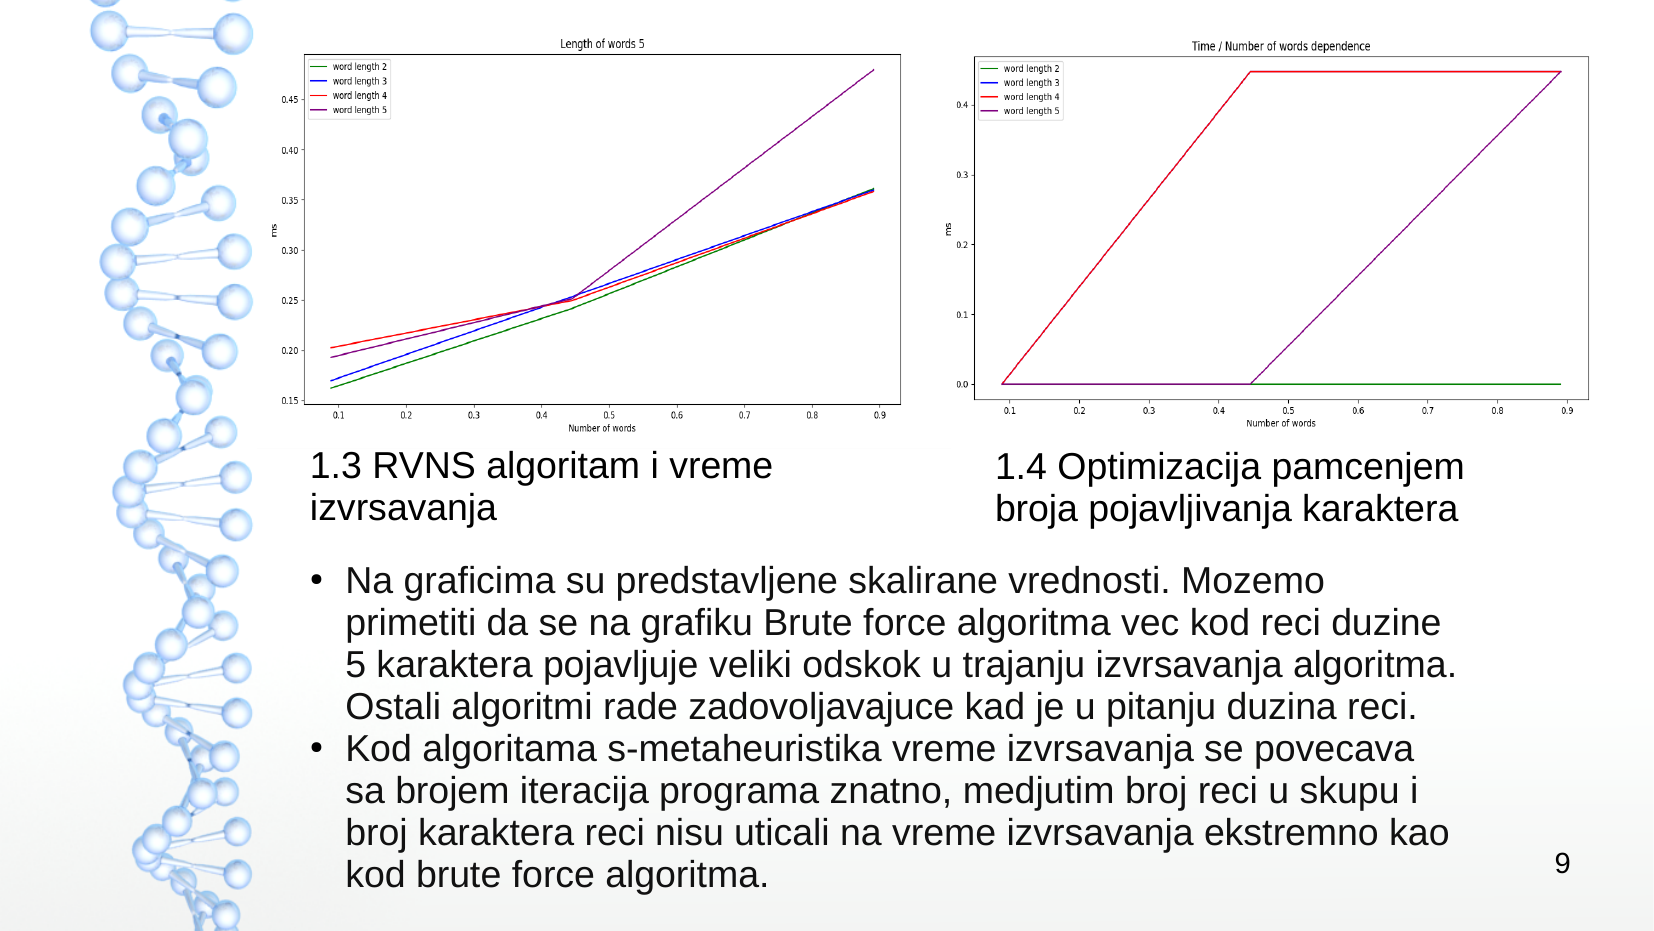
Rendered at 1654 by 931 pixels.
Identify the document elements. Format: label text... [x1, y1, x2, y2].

picture [0, 0, 1654, 931]
text_box Na graficima su predstavljene skalirane vrednosti. Mozemo primetiti da se na grafiku Brute force algoritma vec kod reci duzine 5 karaktera pojavljuje veliki odskok u trajanju izvrsavanja algoritma. Ostali algoritmi rade zadovoljavajuce kad je u pitanju duzina reci. Kod algoritama s-metaheuristika vreme izvrsavanja se povecava sa brojem iteracija programa znatno, medjutim broj reci u skupu i broj karaktera reci nisu uticali na vreme izvrsavanja ekstremno kao kod brute force algoritma. [295, 552, 1477, 931]
text_box 1.4 Optimizacija pamcenjem broja pojavljivanja karaktera [980, 437, 1571, 579]
text_box 1.3 RVNS algoritam i vreme izvrsavanja [295, 449, 804, 536]
